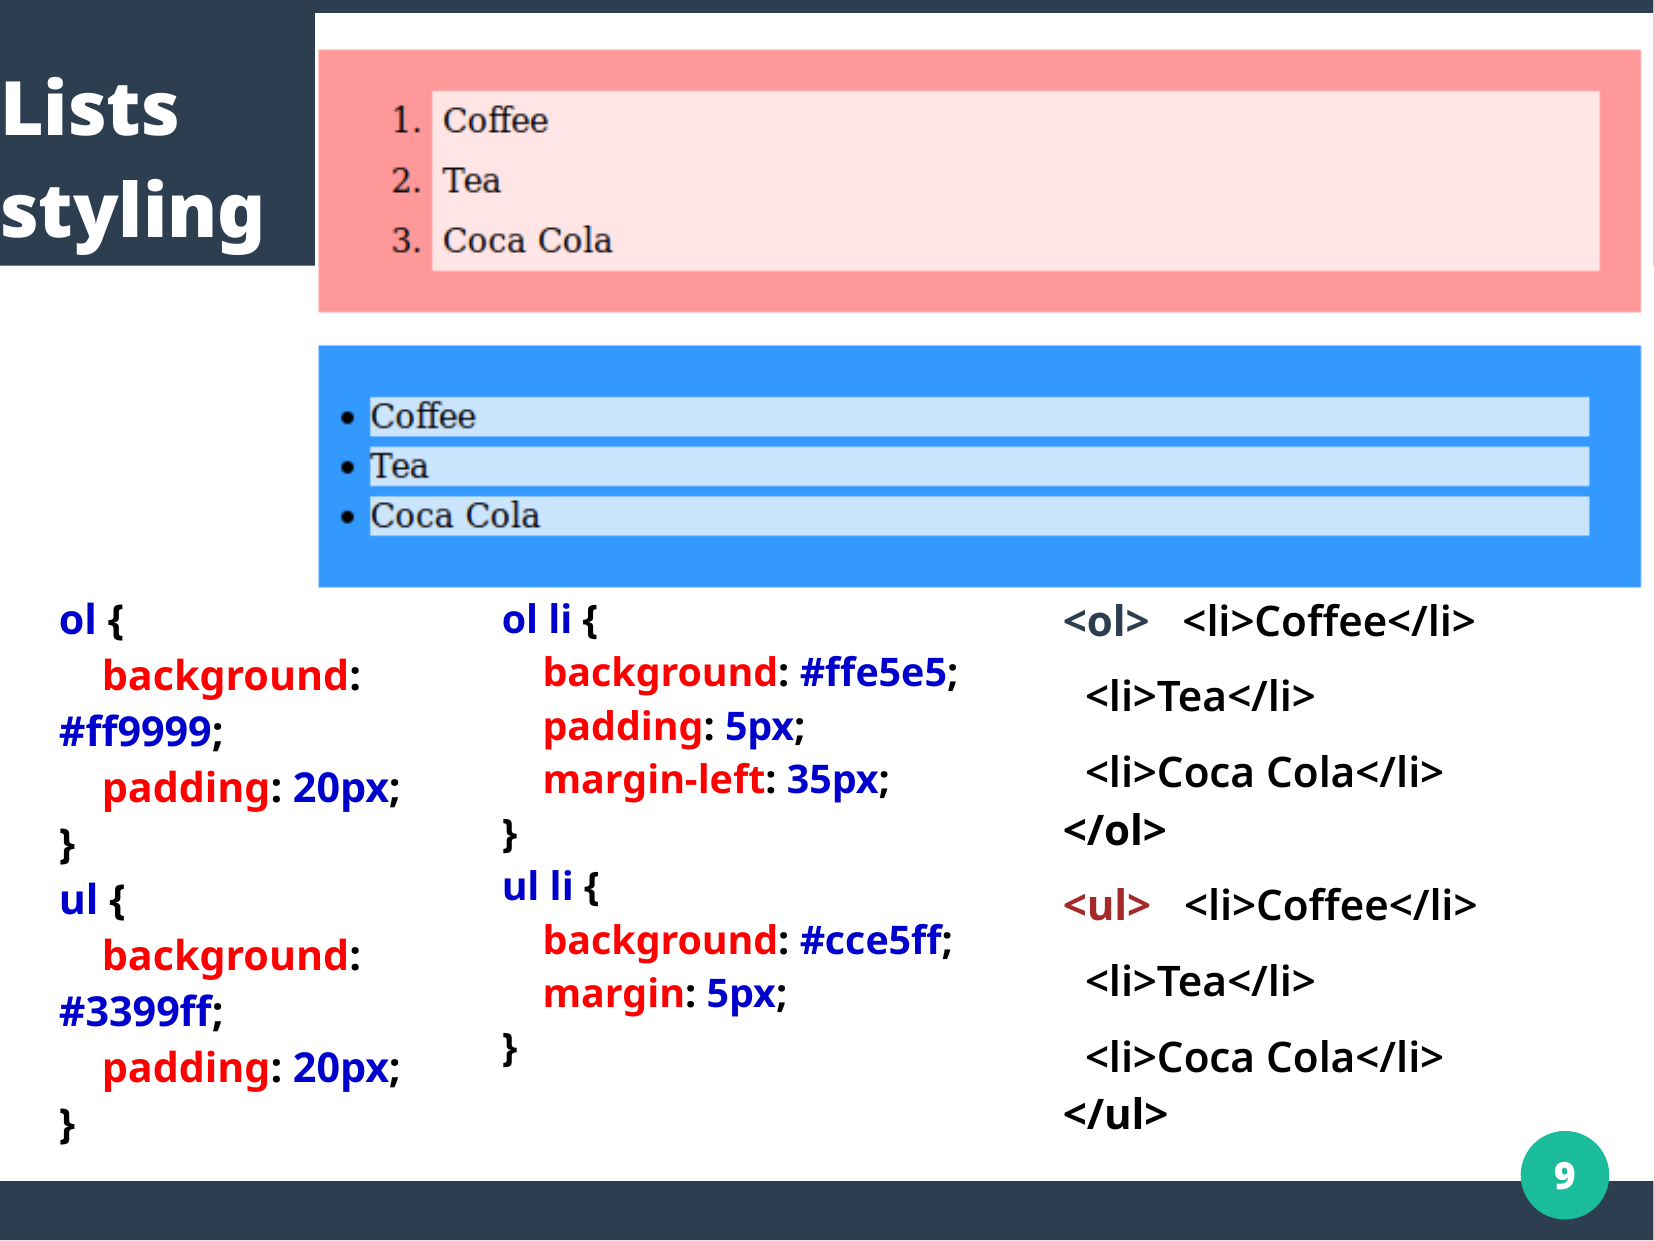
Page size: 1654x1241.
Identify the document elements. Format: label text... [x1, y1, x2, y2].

list <ol> <li>Coffee</li> <li>Tea</li> <li>Coca Cola</li> </ol> <ul> <li>Coffee</li> <li>Tea</li> <li>Coca Cola</li> </ul> [1062, 591, 1536, 1152]
list ol li { background: #ffe5e5; padding: 5px; margin-left: 35px; } ul li { background: #cce5ff; margin: 5px; } [501, 591, 975, 1152]
picture [315, 13, 1654, 621]
list ol { background: #ff9999; padding: 20px; } ul { background: #3399ff; padding: 20px; } [59, 590, 473, 1151]
title Lists styling [0, 49, 296, 266]
